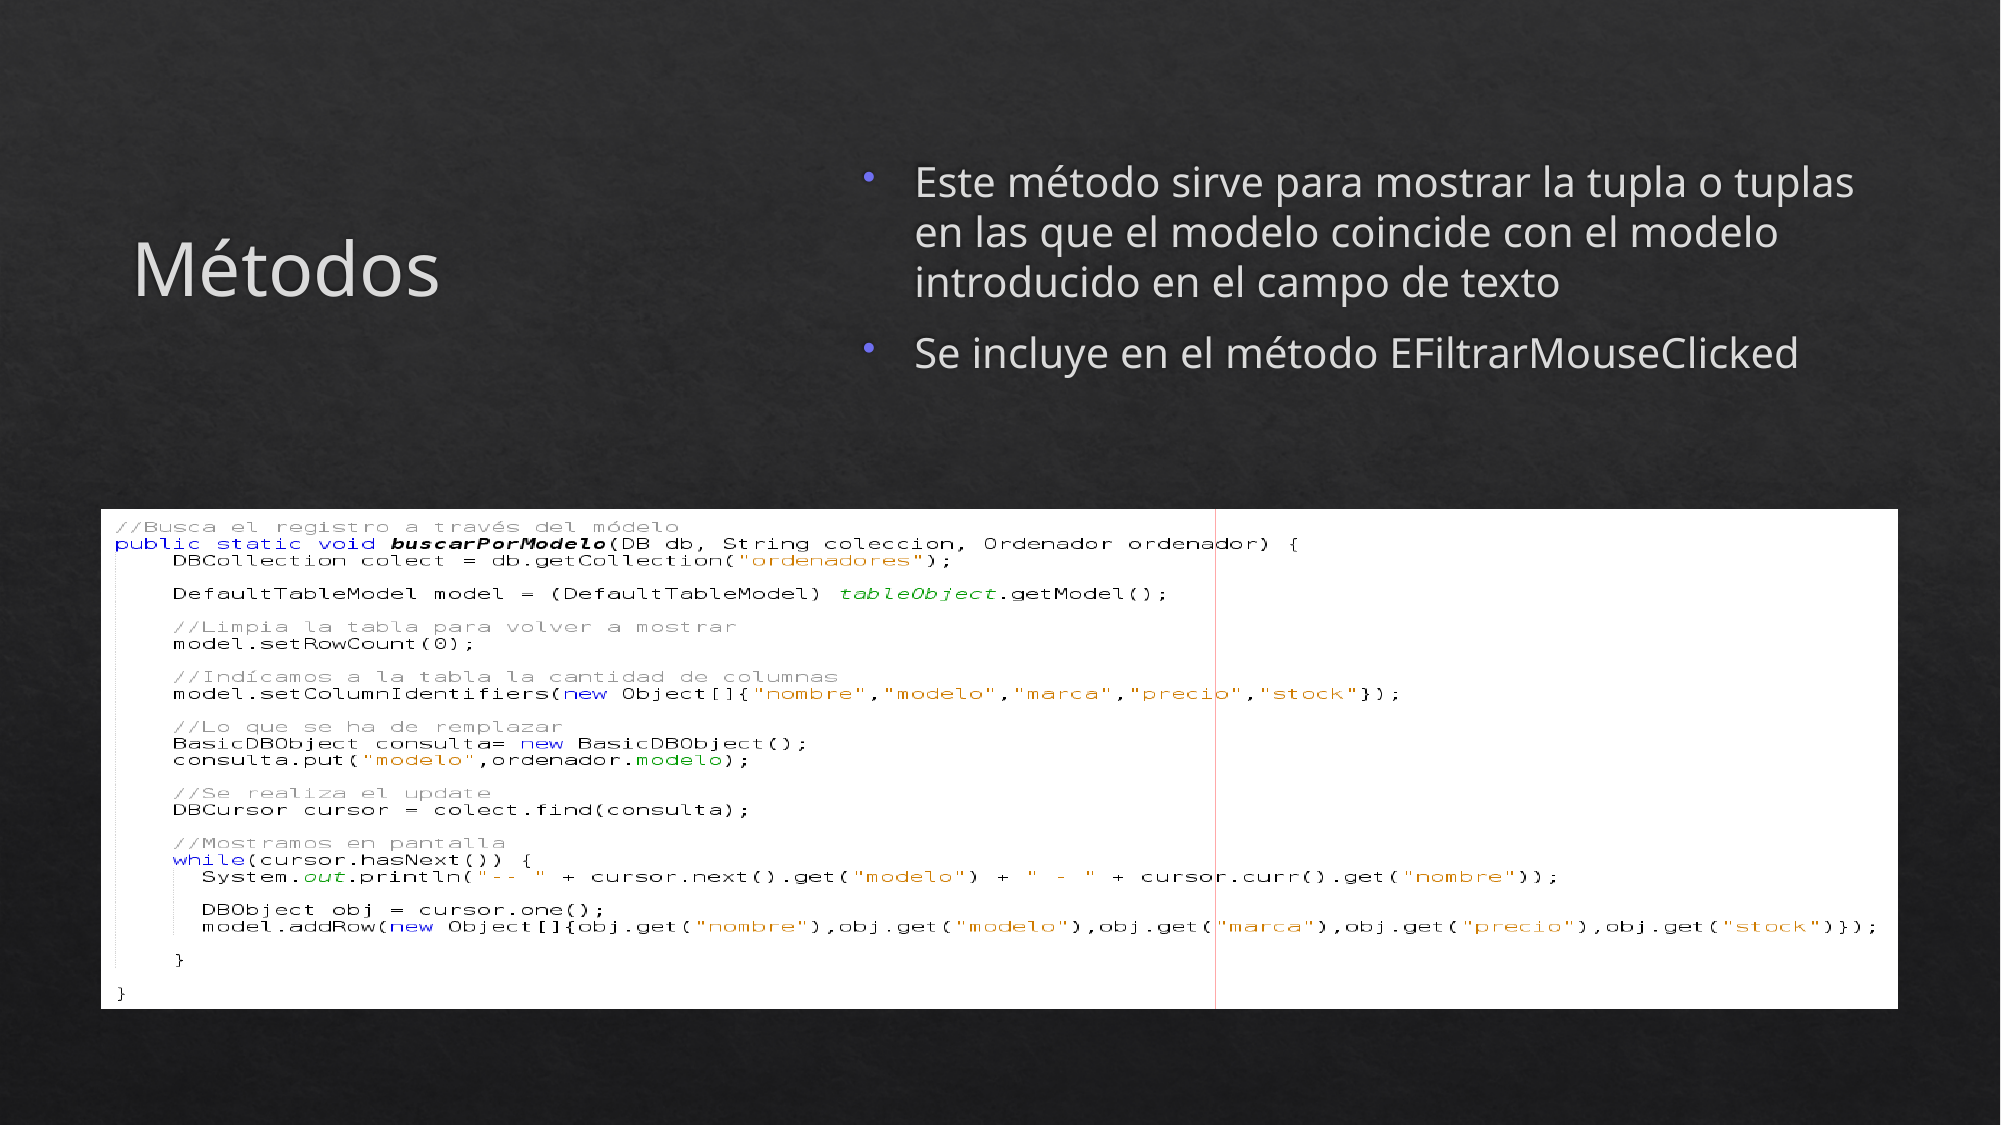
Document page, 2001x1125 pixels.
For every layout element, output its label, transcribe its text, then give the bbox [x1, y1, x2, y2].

list Este método sirve para mostrar la tupla o tuplas en las que el modelo coincide con el modelo introducido en el campo de texto Se incluye en el método EFiltrarMouseClicked [843, 105, 1898, 427]
picture [0, 0, 2001, 1125]
title Métodos [116, 105, 764, 427]
